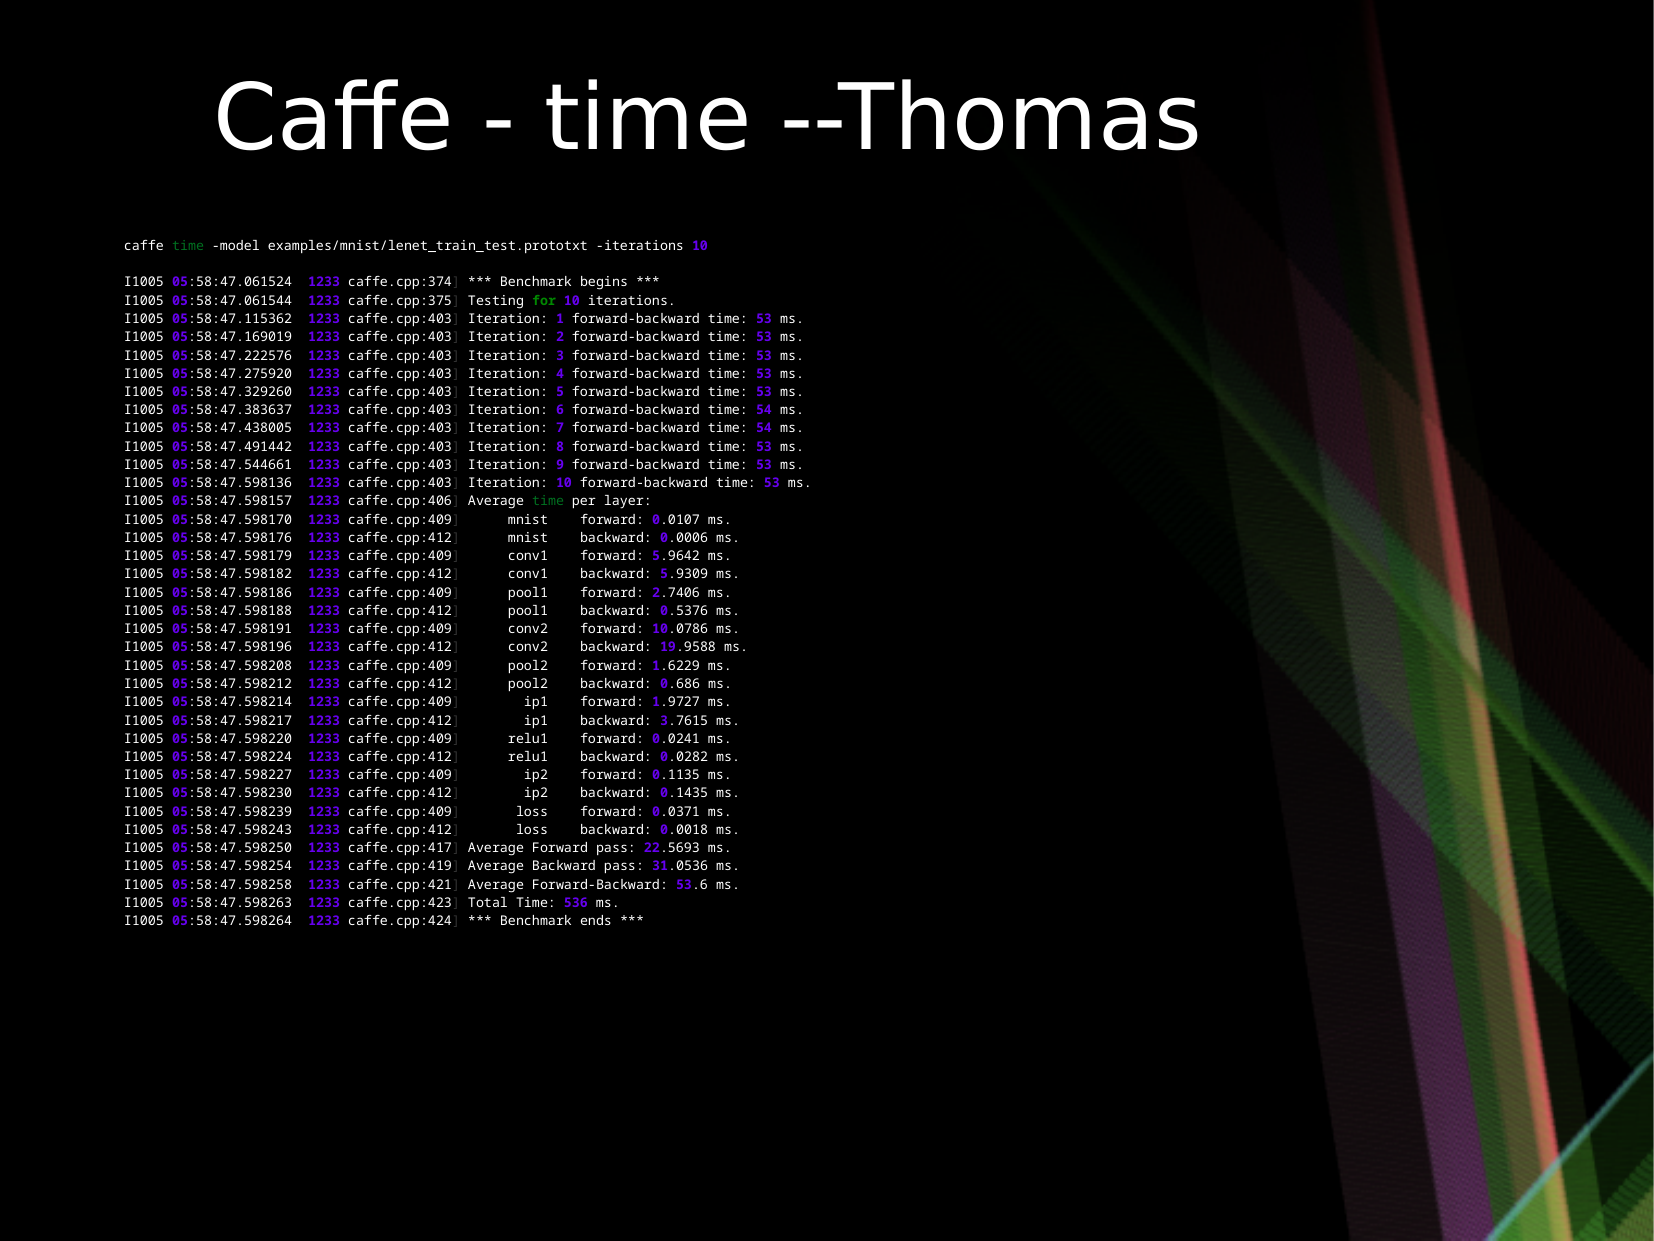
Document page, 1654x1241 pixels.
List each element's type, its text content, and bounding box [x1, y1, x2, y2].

list caffe time -model examples/mnist/lenet_train_test.prototxt -iterations 10 I1005 05:58:47.061524 1233 caffe.cpp:374] *** Benchmark begins *** I1005 05:58:47.061544 1233 caffe.cpp:375] Testing for 10 iterations. I1005 05:58:47.115362 1233 caffe.cpp:403] Iteration: 1 forward-backward time: 53 ms. I1005 05:58:47.169019 1233 caffe.cpp:403] Iteration: 2 forward-backward time: 53 ms. I1005 05:58:47.222576 1233 caffe.cpp:403] Iteration: 3 forward-backward time: 53 ms. I1005 05:58:47.275920 1233 caffe.cpp:403] Iteration: 4 forward-backward time: 53 ms. I1005 05:58:47.329260 1233 caffe.cpp:403] Iteration: 5 forward-backward time: 53 ms. I1005 05:58:47.383637 1233 caffe.cpp:403] Iteration: 6 forward-backward time: 54 ms. I1005 05:58:47.438005 1233 caffe.cpp:403] Iteration: 7 forward-backward time: 54 ms. I1005 05:58:47.491442 1233 caffe.cpp:403] Iteration: 8 forward-backward time: 53 ms. I1005 05:58:47.544661 1233 caffe.cpp:403] Iteration: 9 forward-backward time: 53 ms. I1005 05:58:47.598136 1233 caffe.cpp:403] Iteration: 10 forward-backward time: 53 ms. I1005 05:58:47.598157 1233 caffe.cpp:406] Average time per layer: I1005 05:58:47.598170 1233 caffe.cpp:409] mnist forward: 0.0107 ms. I1005 05:58:47.598176 1233 caffe.cpp:412] mnist backward: 0.0006 ms. I1005 05:58:47.598179 1233 caffe.cpp:409] conv1 forward: 5.9642 ms. I1005 05:58:47.598182 1233 caffe.cpp:412] conv1 backward: 5.9309 ms. I1005 05:58:47.598186 1233 caffe.cpp:409] pool1 forward: 2.7406 ms. I1005 05:58:47.598188 1233 caffe.cpp:412] pool1 backward: 0.5376 ms. I1005 05:58:47.598191 1233 caffe.cpp:409] conv2 forward: 10.0786 ms. I1005 05:58:47.598196 1233 caffe.cpp:412] conv2 backward: 19.9588 ms. I1005 05:58:47.598208 1233 caffe.cpp:409] pool2 forward: 1.6229 ms. I1005 05:58:47.598212 1233 caffe.cpp:412] pool2 backward: 0.686 ms. I1005 05:58:47.598214 1233 caffe.cpp:409] ip1 forward: 1.9727 ms. I1005 05:58:47.598217 1233 caffe.cpp:412] ip1 backward: 3.7615 ms. I1005 05:58:47.598220 1233 caffe.cpp:409] relu1 forward: 0.0241 ms. I1005 05:58:47.598224 1233 caffe.cpp:412] relu1 backward: 0.0282 ms. I1005 05:58:47.598227 1233 caffe.cpp:409] ip2 forward: 0.1135 ms. I1005 05:58:47.598230 1233 caffe.cpp:412] ip2 backward: 0.1435 ms. I1005 05:58:47.598239 1233 caffe.cpp:409] loss forward: 0.0371 ms. I1005 05:58:47.598243 1233 caffe.cpp:412] loss backward: 0.0018 ms. I1005 05:58:47.598250 1233 caffe.cpp:417] Average Forward pass: 22.5693 ms. I1005 05:58:47.598254 1233 caffe.cpp:419] Average Backward pass: 31.0536 ms. I1005 05:58:47.598258 1233 caffe.cpp:421] Average Forward-Backward: 53.6 ms. I1005 05:58:47.598263 1233 caffe.cpp:423] Total Time: 536 ms. I1005 05:58:47.598264 1233 caffe.cpp:424] *** Benchmark ends *** [118, 236, 1418, 945]
title Caffe - time --Thomas [118, 29, 1300, 207]
picture [0, 0, 1654, 1241]
